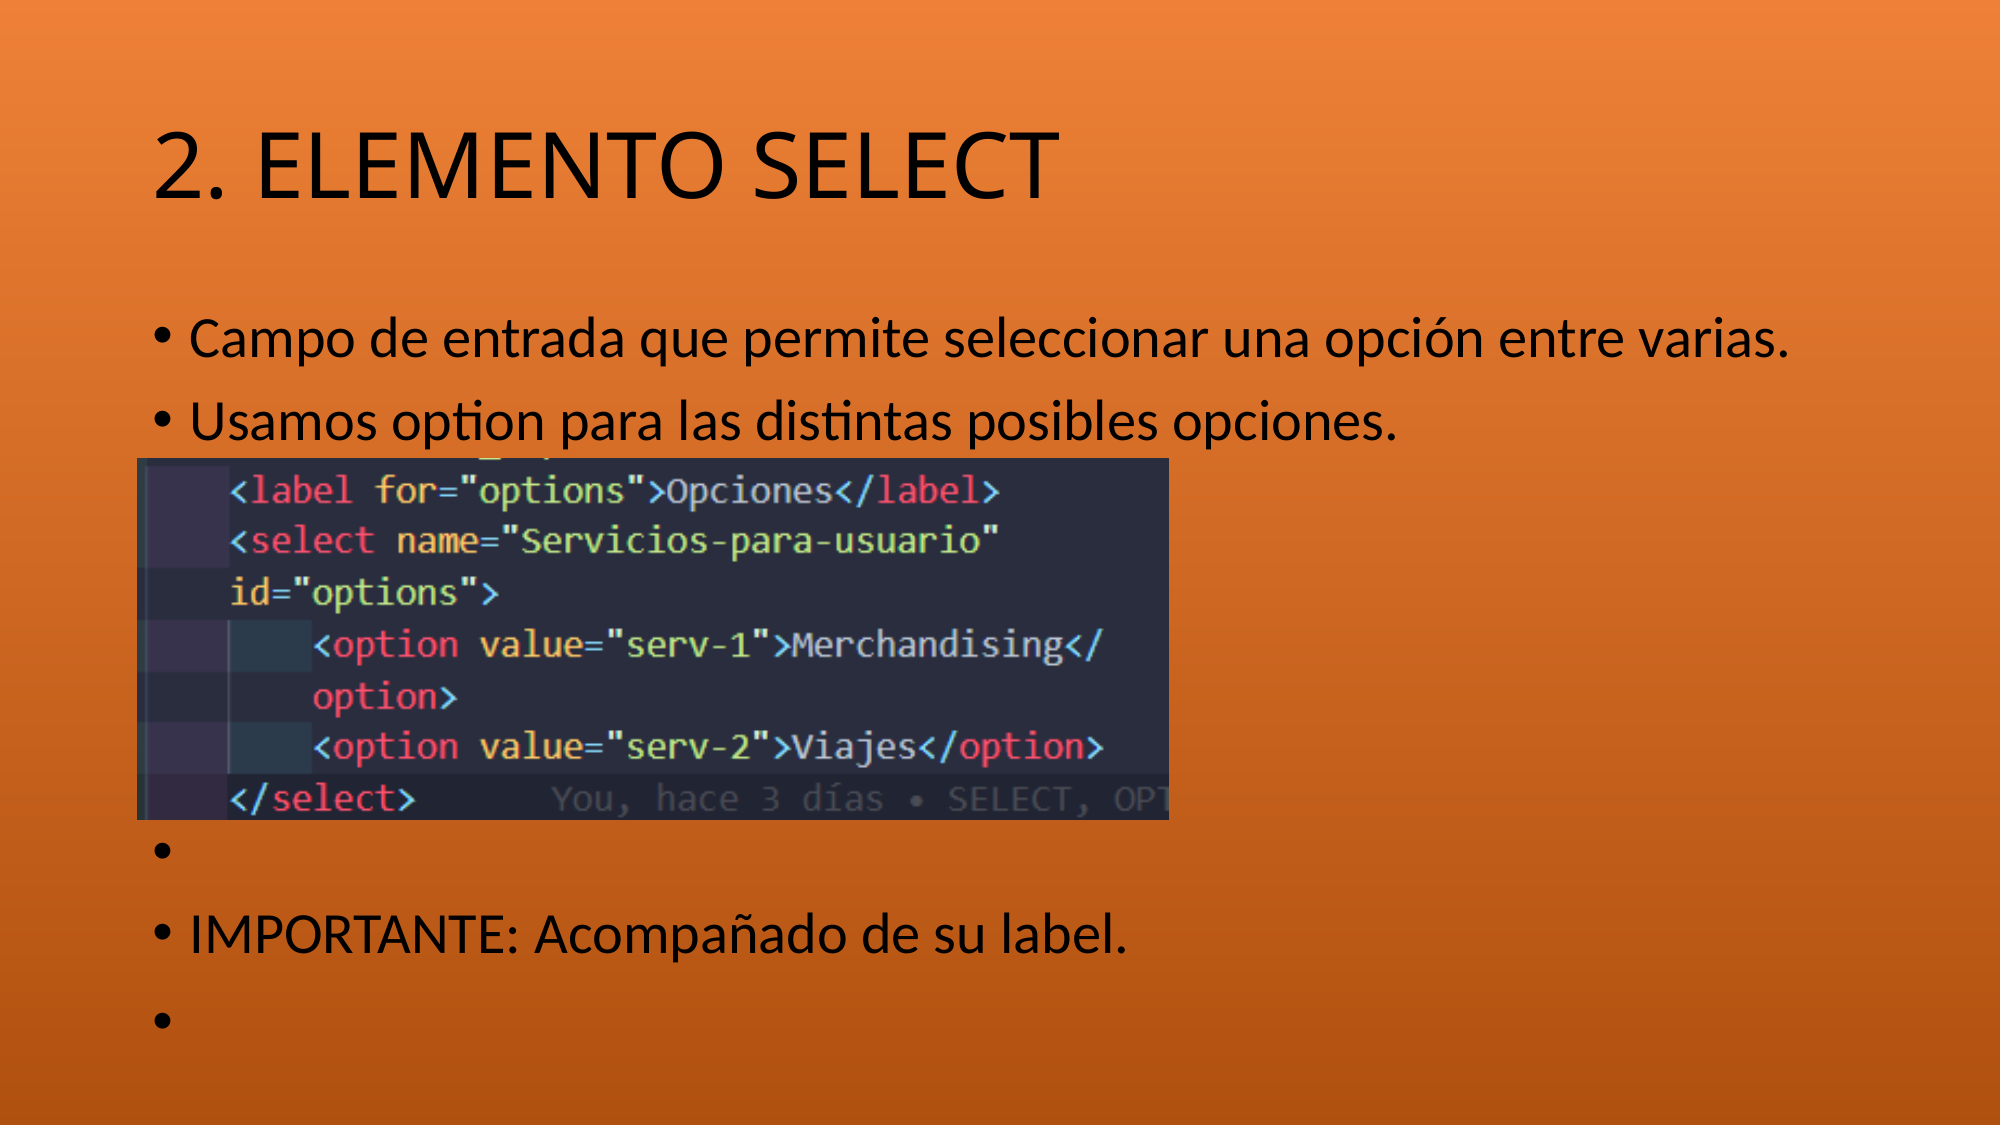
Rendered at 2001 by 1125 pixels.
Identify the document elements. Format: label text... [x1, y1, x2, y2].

title 2. ELEMENTO SELECT [137, 59, 1863, 278]
list Campo de entrada que permite seleccionar una opción entre varias. Usamos option para las distintas posibles opciones. IMPORTANTE: Acompañado de su label. [137, 299, 1863, 1014]
picture [137, 458, 1169, 820]
